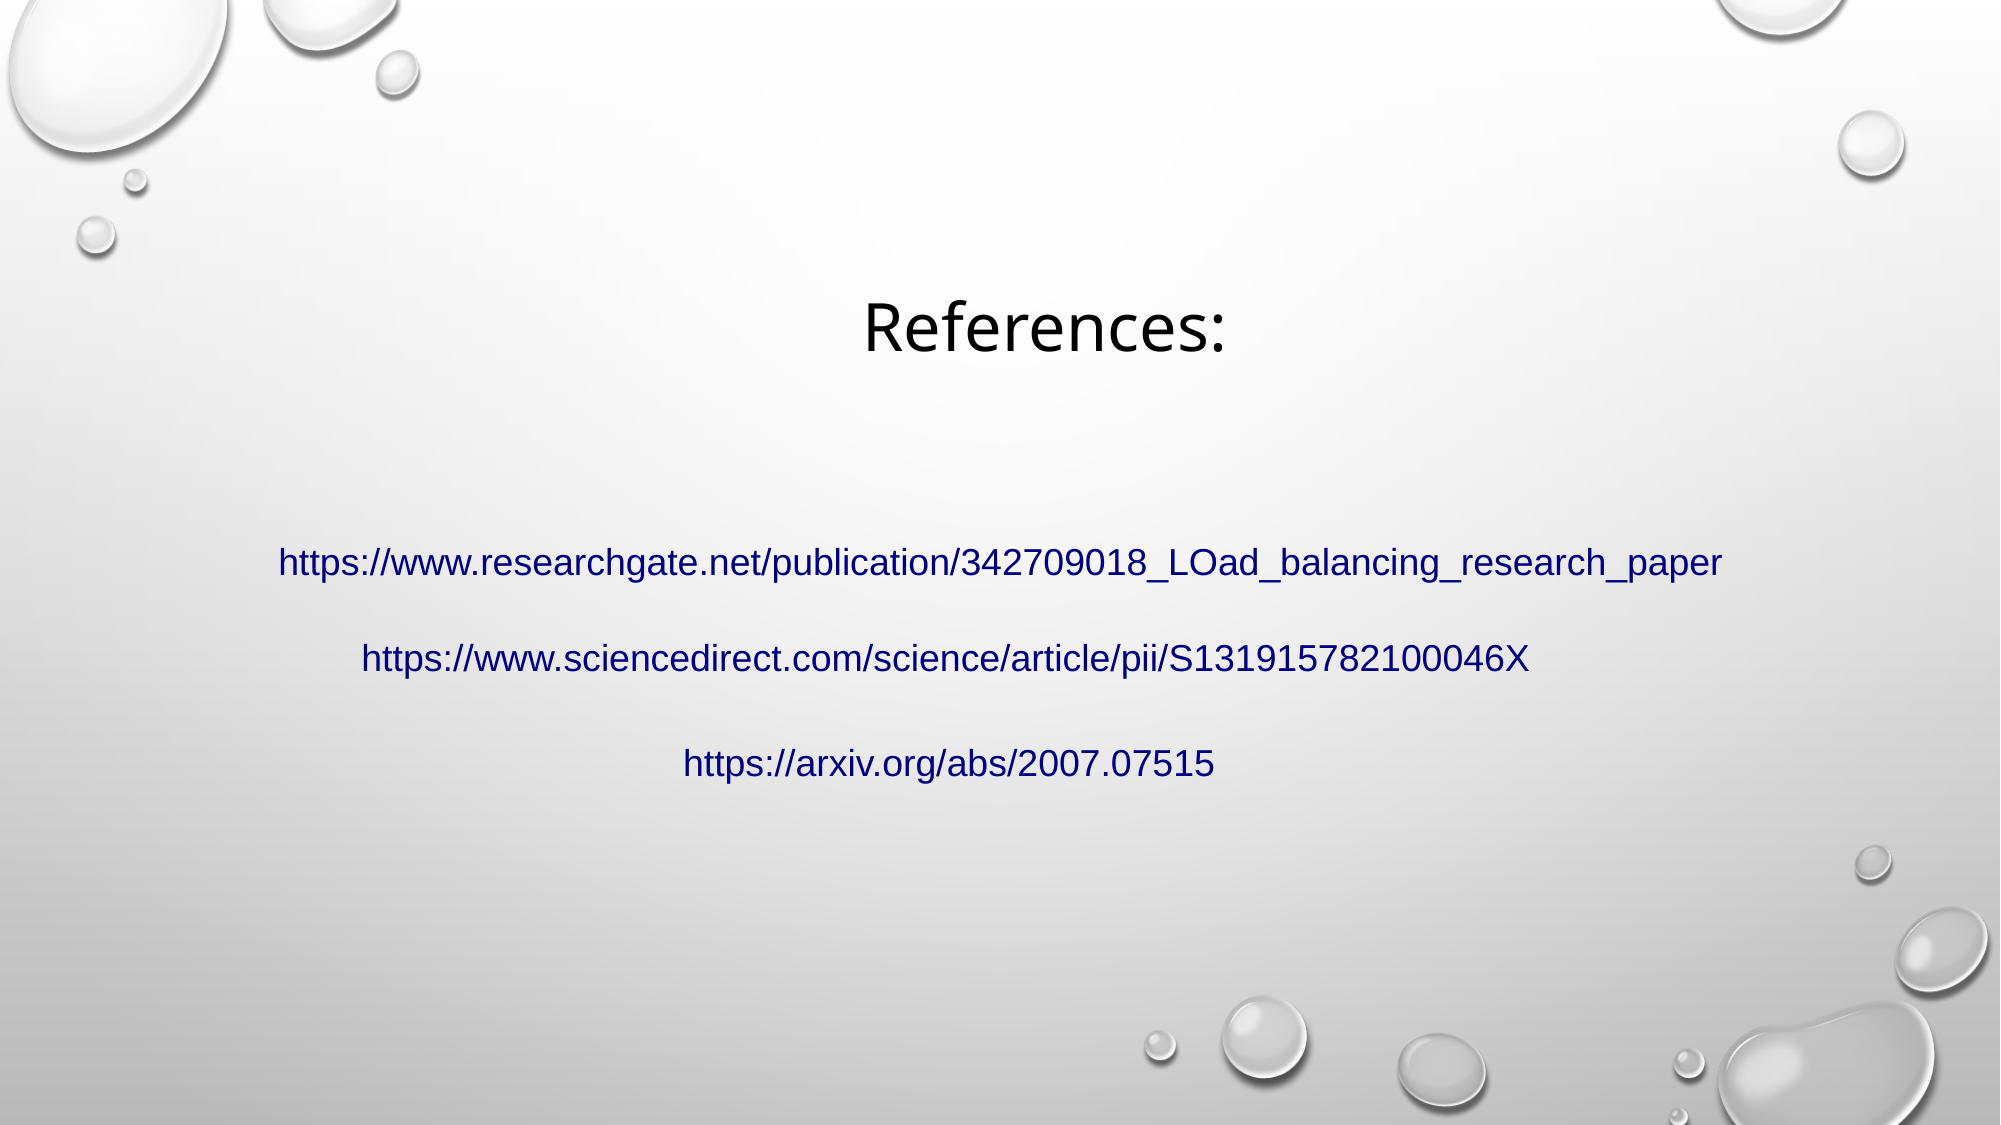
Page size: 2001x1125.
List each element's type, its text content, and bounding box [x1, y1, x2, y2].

text_box https://arxiv.org/abs/2007.07515 [668, 735, 1231, 792]
text_box https://www.researchgate.net/publication/342709018_LOad_balancing_research_paper [263, 533, 1738, 591]
picture [0, 0, 2000, 1125]
text_box https://www.sciencedirect.com/science/article/pii/S131915782100046X [346, 630, 1546, 687]
title References: [195, 195, 1896, 457]
